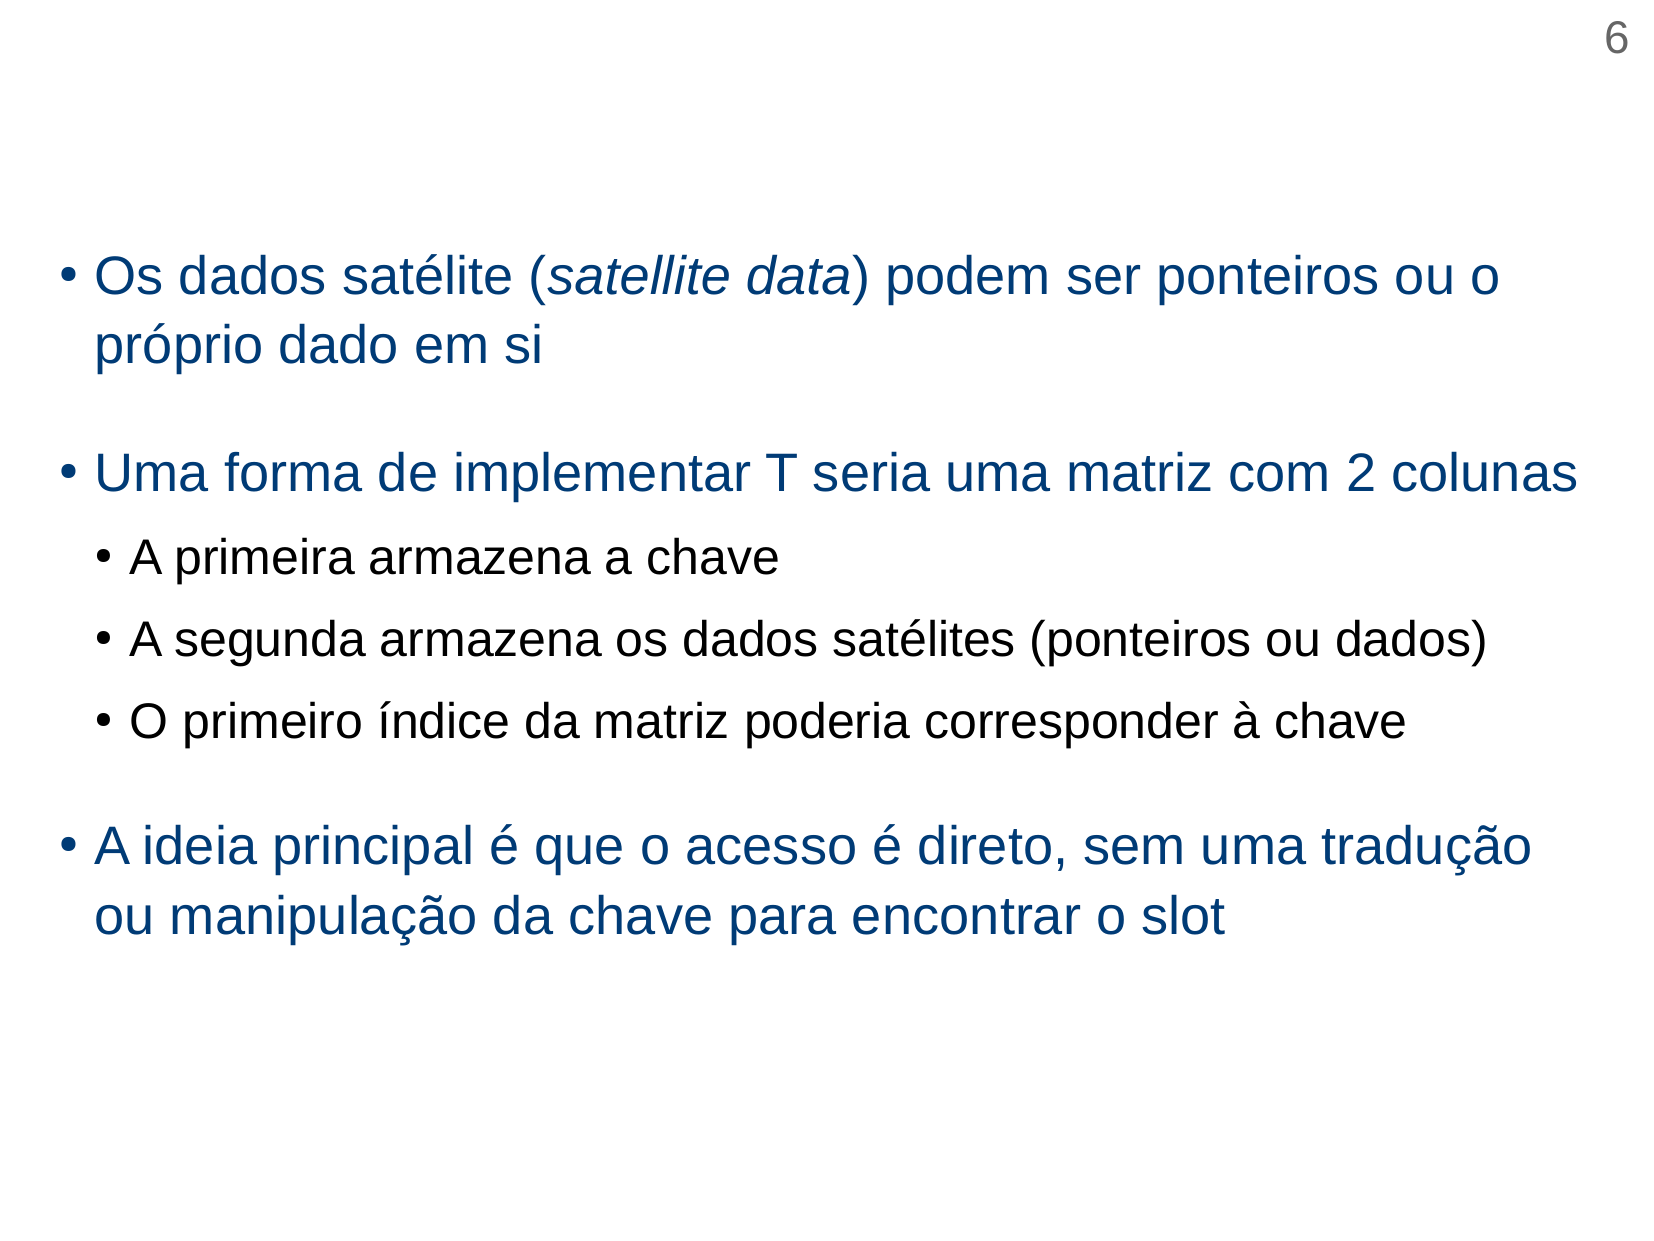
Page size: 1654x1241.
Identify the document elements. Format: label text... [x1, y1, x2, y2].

list Os dados satélite (satellite data) podem ser ponteiros ou o próprio dado em si Uma forma de implementar T seria uma matriz com 2 colunas A primeira armazena a chave A segunda armazena os dados satélites (ponteiros ou dados) O primeiro índice da matriz poderia corresponder à chave A ideia principal é que o acesso é direto, sem uma tradução ou manipulação da chave para encontrar o slot [59, 236, 1595, 1211]
